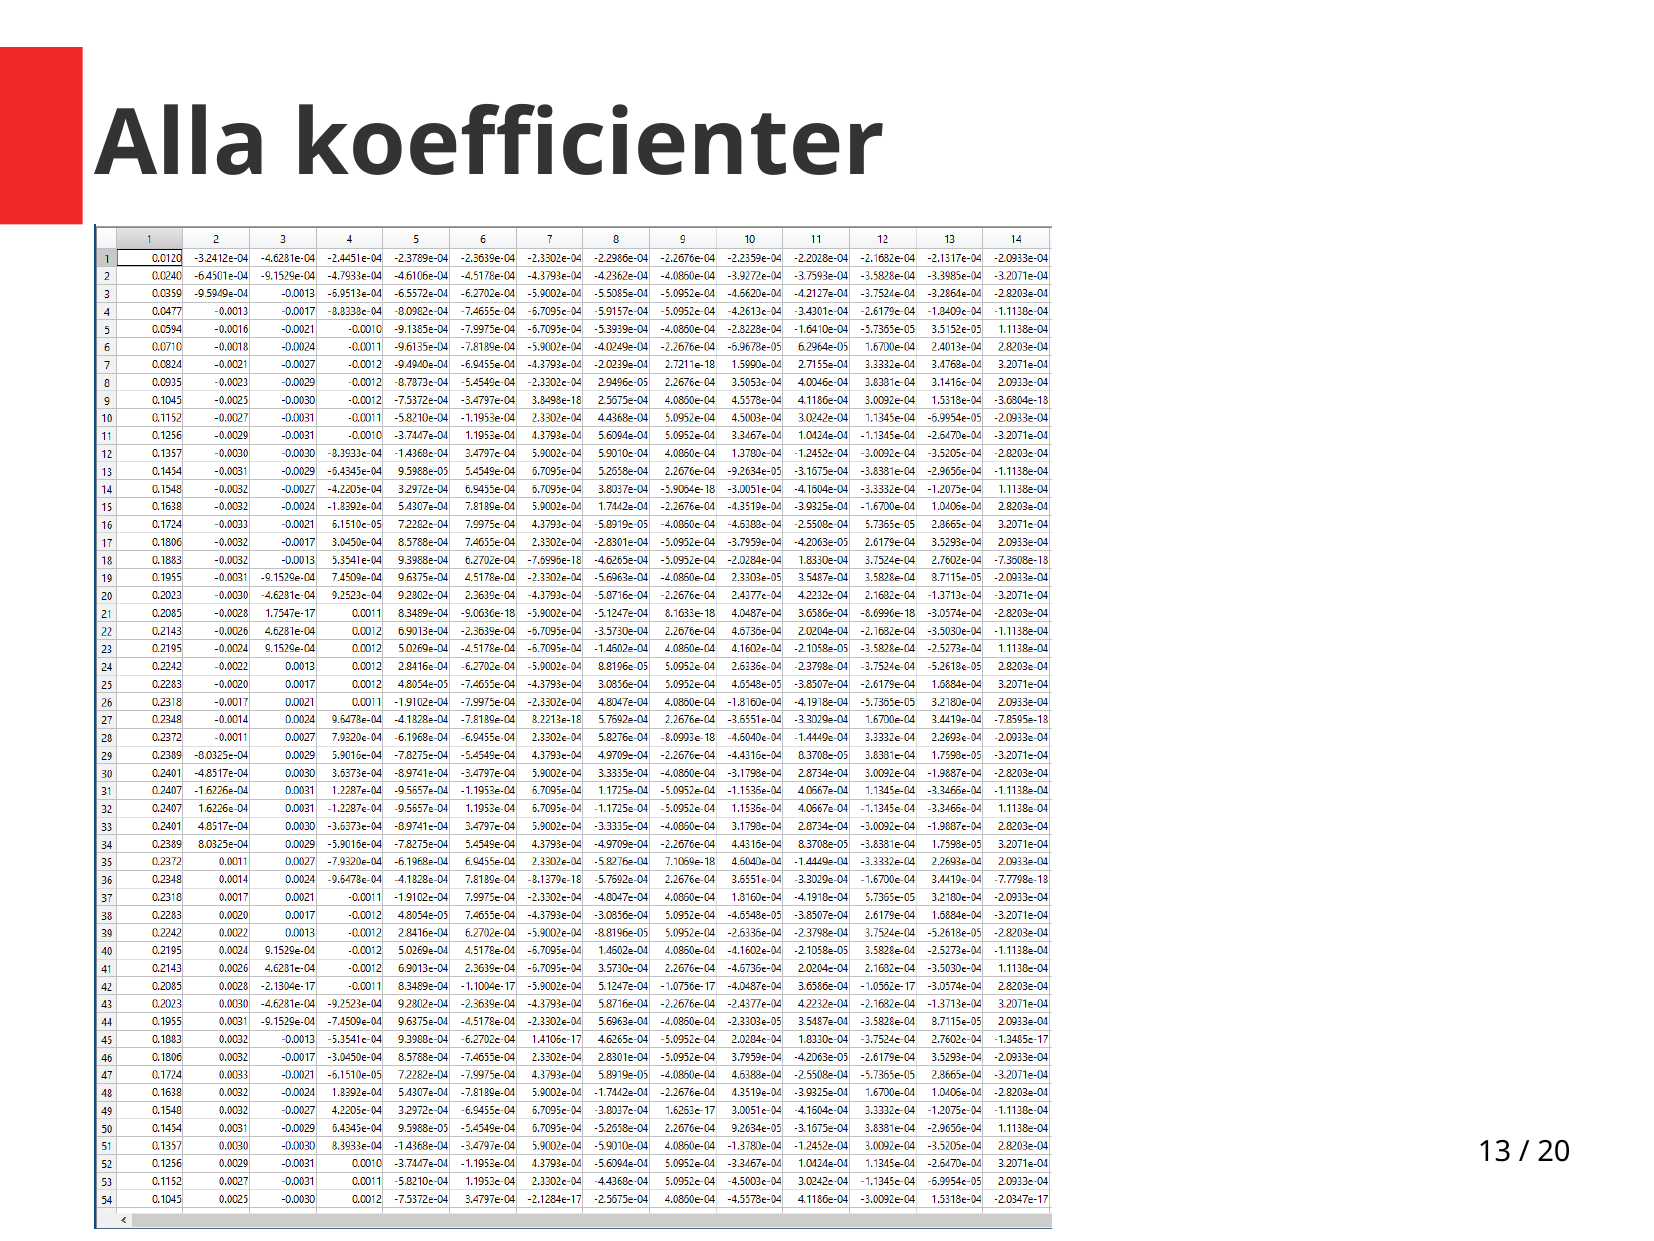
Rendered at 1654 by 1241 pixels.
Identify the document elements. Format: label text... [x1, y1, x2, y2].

picture [94, 224, 1052, 1230]
title Alla koefficienter [94, 35, 1548, 243]
